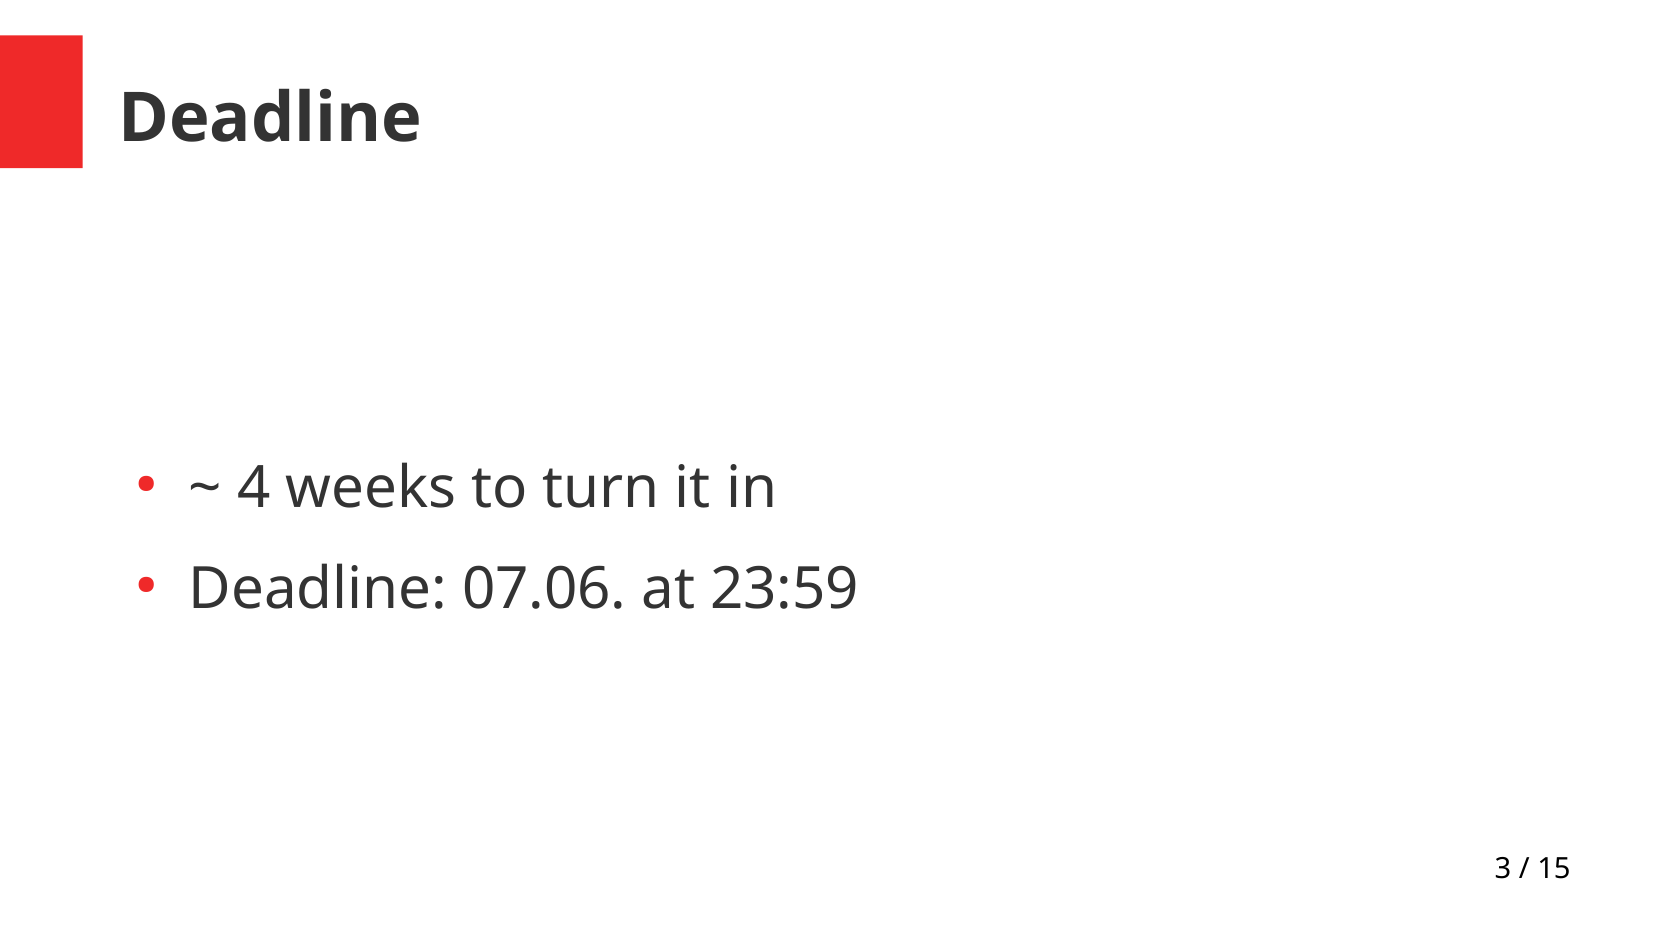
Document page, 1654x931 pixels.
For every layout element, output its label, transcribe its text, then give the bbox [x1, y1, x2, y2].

title Deadline [118, 36, 1571, 193]
list ~ 4 weeks to turn it in Deadline: 07.06. at 23:59 [118, 265, 1536, 806]
